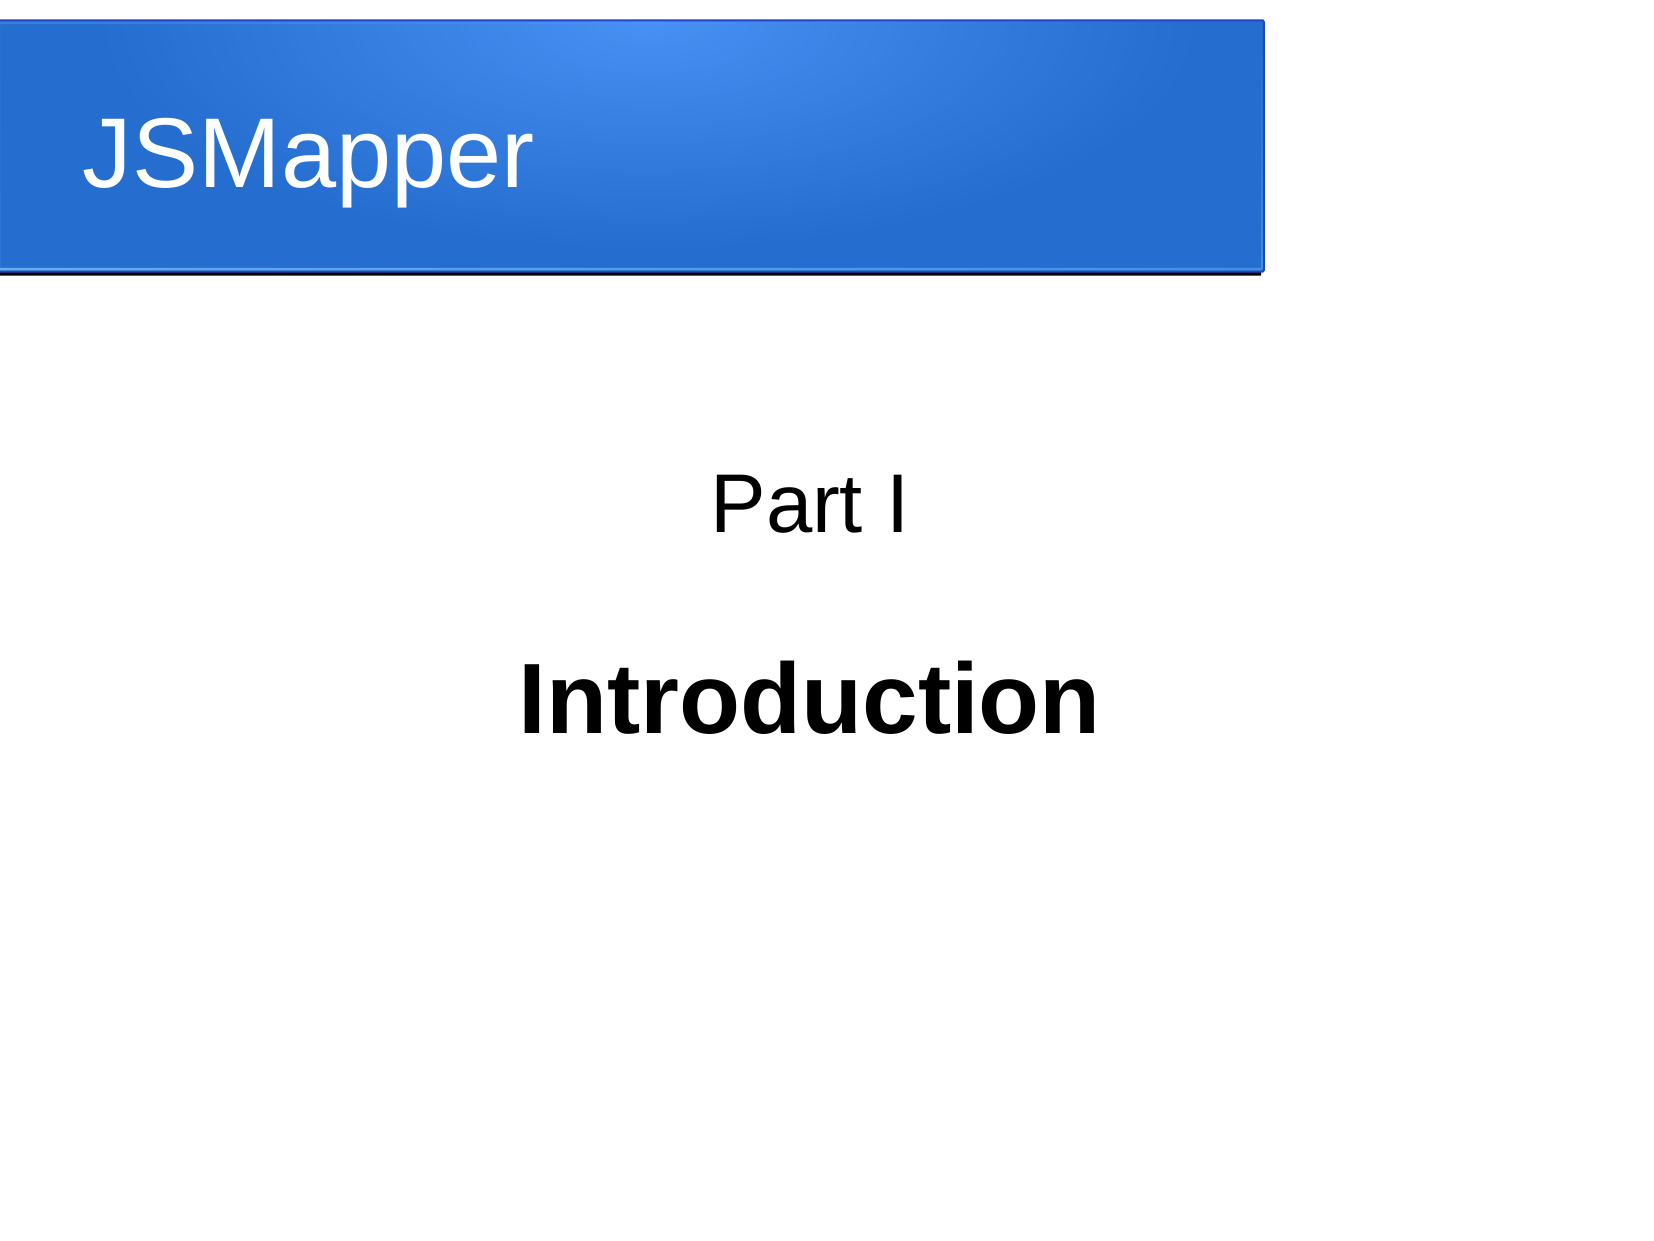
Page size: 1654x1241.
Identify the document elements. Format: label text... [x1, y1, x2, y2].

subtitle Part I Introduction [82, 290, 1538, 922]
title JSMapper [82, 49, 1250, 257]
